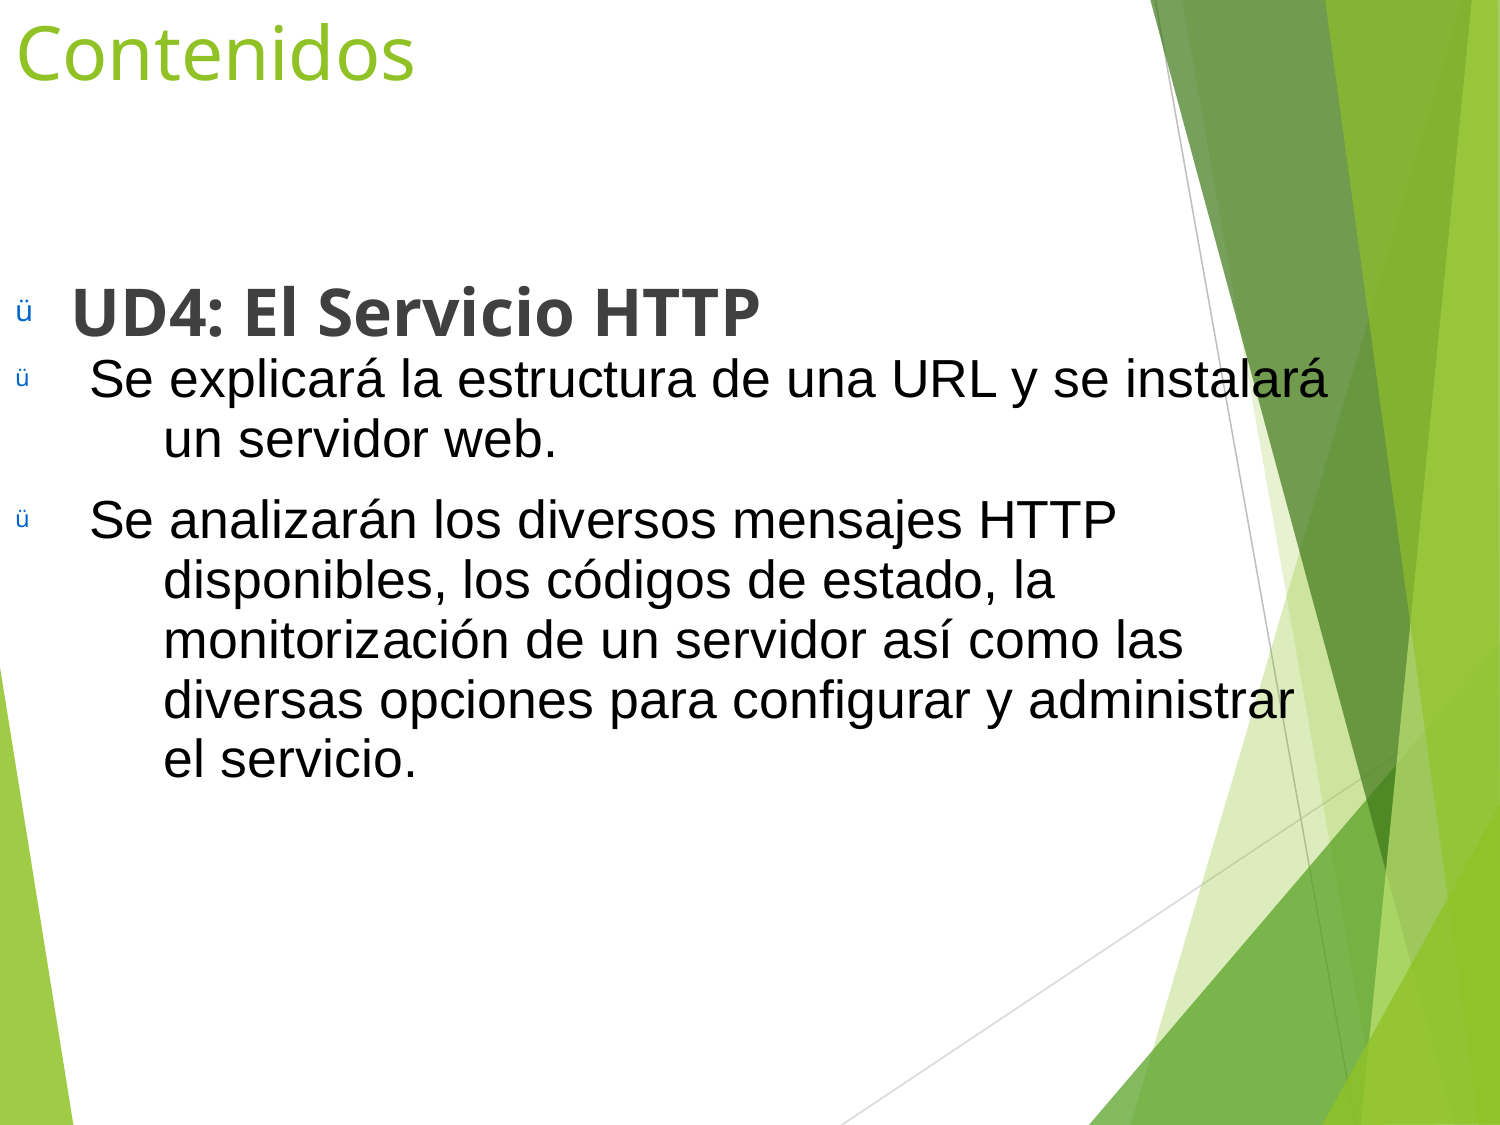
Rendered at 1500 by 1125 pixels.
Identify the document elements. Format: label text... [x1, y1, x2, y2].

list UD4: El Servicio HTTP Se explicará la estructura de una URL y se instalará un servidor web. Se analizarán los diversos mensajes HTTP disponibles, los códigos de estado, la monitorización de un servidor así como las diversas opciones para configurar y administrar el servicio. [0, 263, 1351, 747]
title Contenidos [0, 0, 1351, 188]
